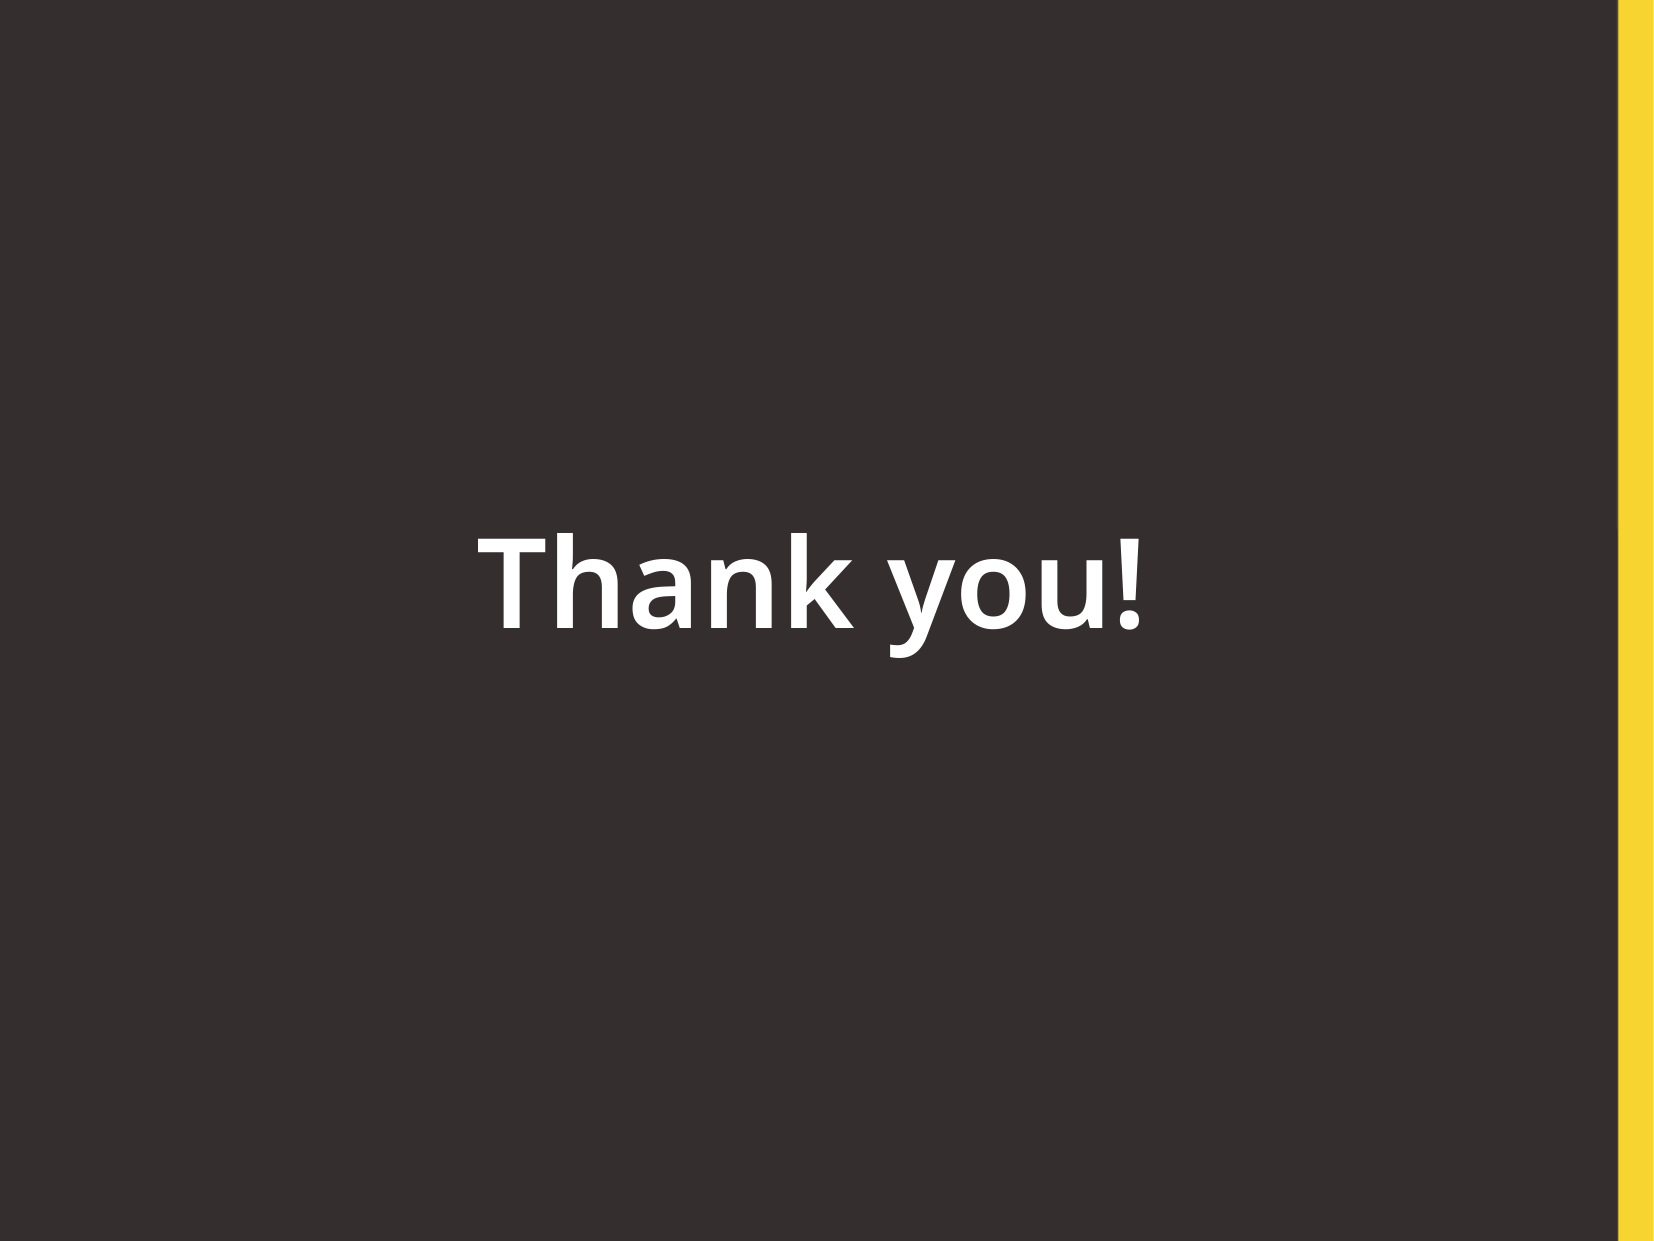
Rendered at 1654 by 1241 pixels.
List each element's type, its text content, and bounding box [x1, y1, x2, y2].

picture [0, 0, 1654, 1241]
list Thank you! [59, 494, 1565, 1093]
